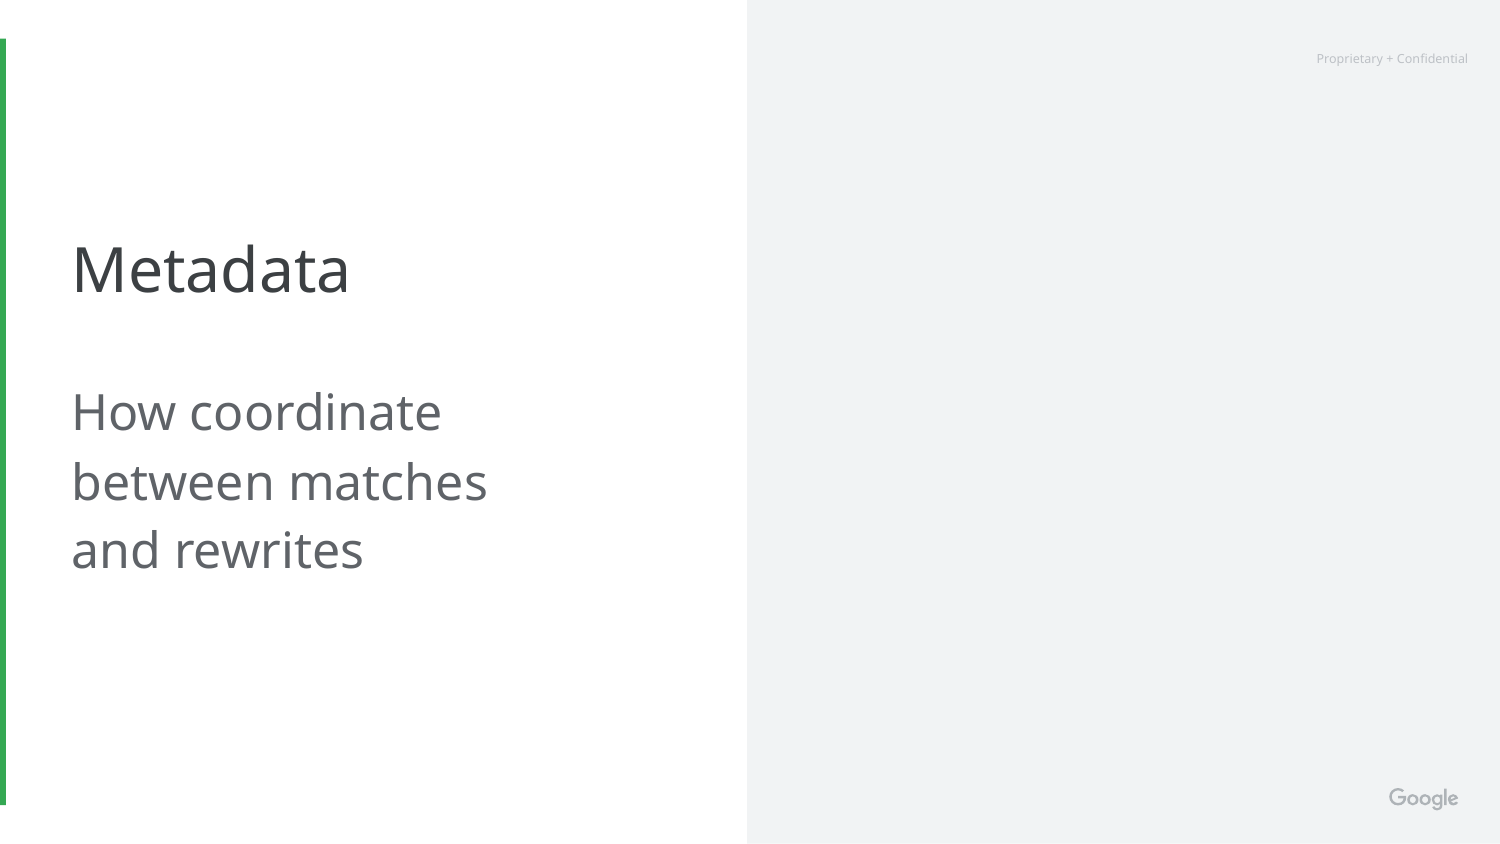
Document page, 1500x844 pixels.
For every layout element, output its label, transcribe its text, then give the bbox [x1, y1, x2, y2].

list How coordinate between matches and rewrites [56, 356, 545, 693]
title Metadata [56, 224, 691, 292]
